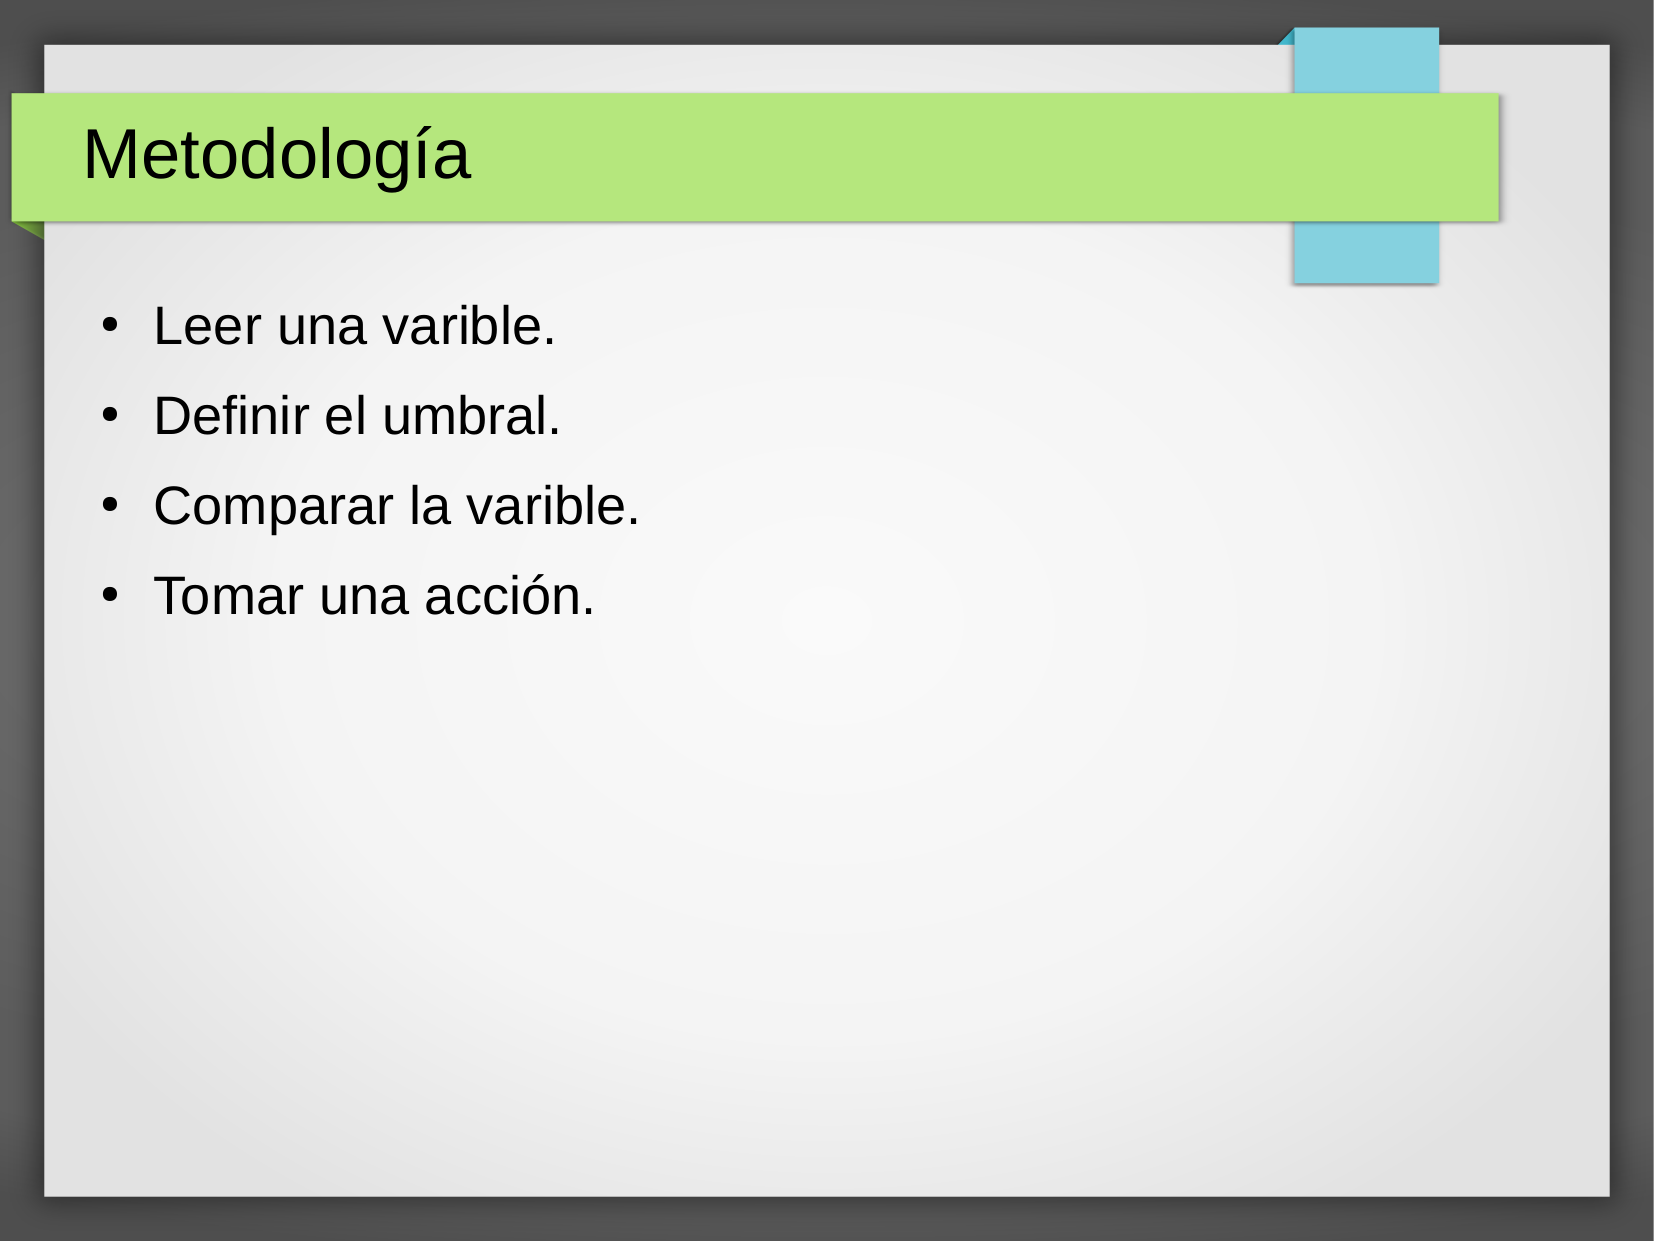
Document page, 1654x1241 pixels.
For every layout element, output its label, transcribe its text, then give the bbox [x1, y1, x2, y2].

title Metodología [82, 94, 1264, 213]
picture [0, 0, 1654, 1241]
list Leer una varible. Definir el umbral. Comparar la varible. Tomar una acción. [82, 295, 1571, 1015]
